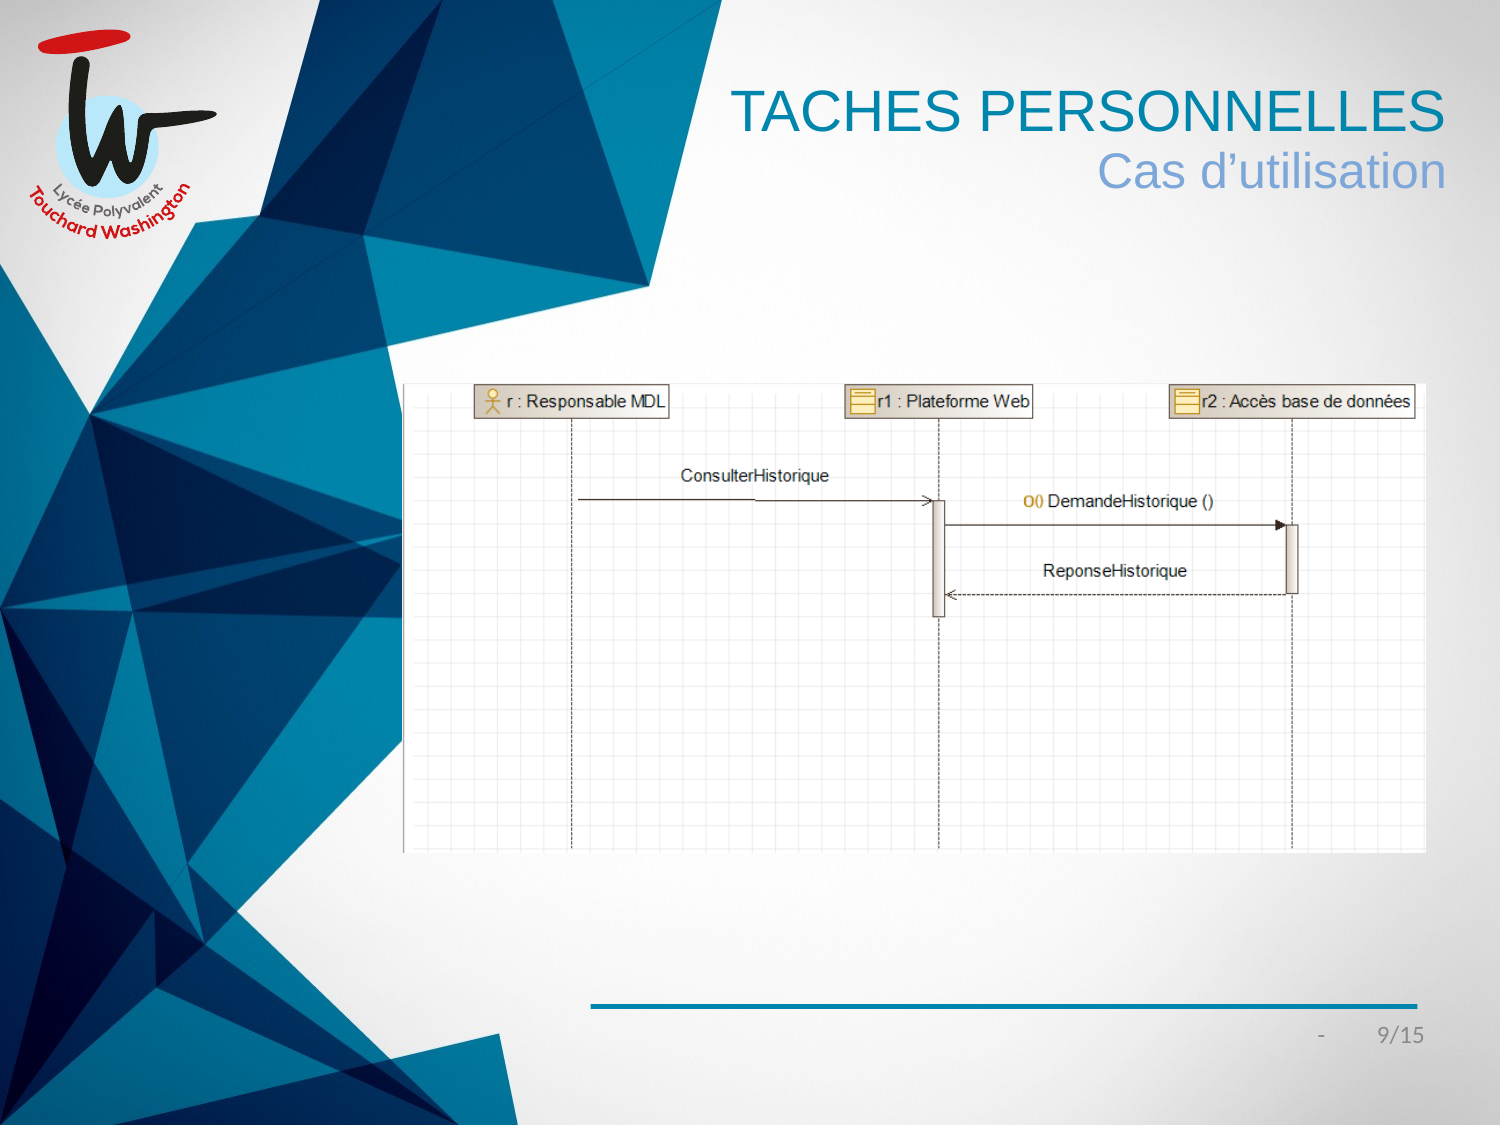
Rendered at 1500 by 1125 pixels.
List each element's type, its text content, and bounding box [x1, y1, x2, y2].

title TACHES PERSONNELLES Cas d’utilisation [708, 44, 1447, 233]
picture [0, 0, 1500, 1125]
